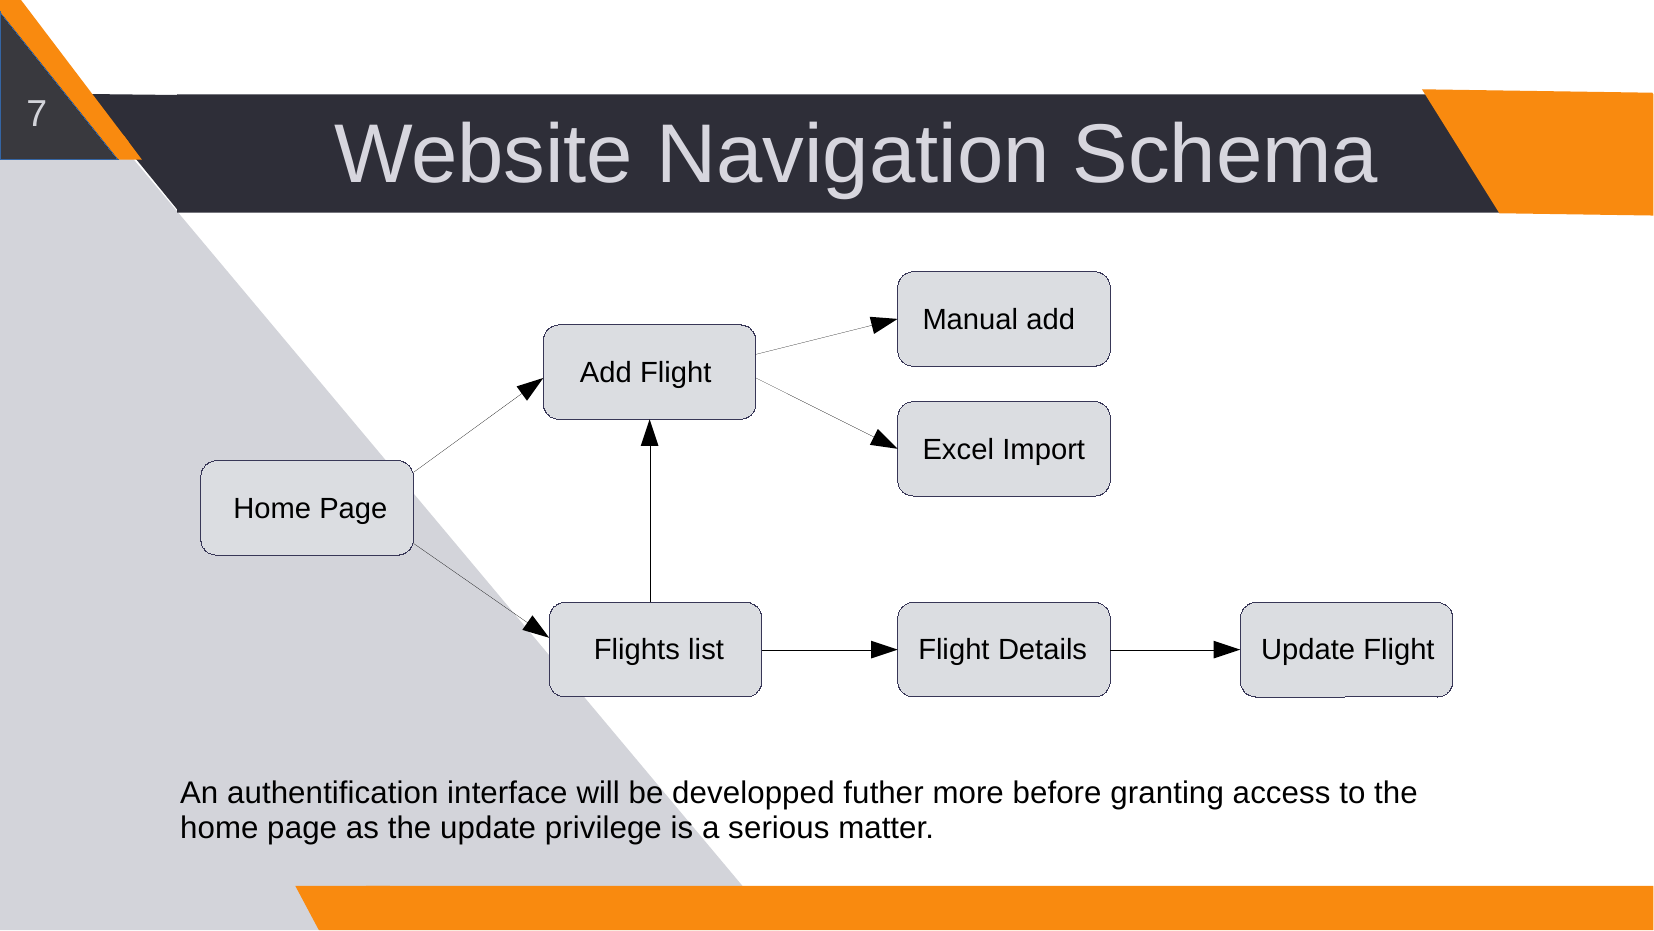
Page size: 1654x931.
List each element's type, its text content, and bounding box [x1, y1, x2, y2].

text_box [1240, 602, 1453, 698]
text_box Flight Details [903, 625, 1103, 674]
text_box An authentification interface will be developped futher more before granting access to the home page as the update privilege is a serious matter. [165, 767, 1441, 852]
text_box Excel Import [907, 425, 1101, 473]
text_box Flights list [579, 625, 740, 674]
text_box Home Page [218, 484, 403, 532]
text_box [543, 324, 756, 420]
text_box Add Flight [565, 348, 727, 397]
text_box [1421, 89, 1654, 216]
text_box Manual add [907, 295, 1091, 343]
text_box [897, 271, 1111, 367]
text_box [897, 602, 1111, 697]
text_box [0, 0, 1654, 931]
text_box Website Navigation Schema [177, 94, 1498, 213]
text_box Update Flight [1246, 625, 1450, 674]
text_box 7 [11, 84, 48, 142]
text_box [897, 401, 1111, 497]
